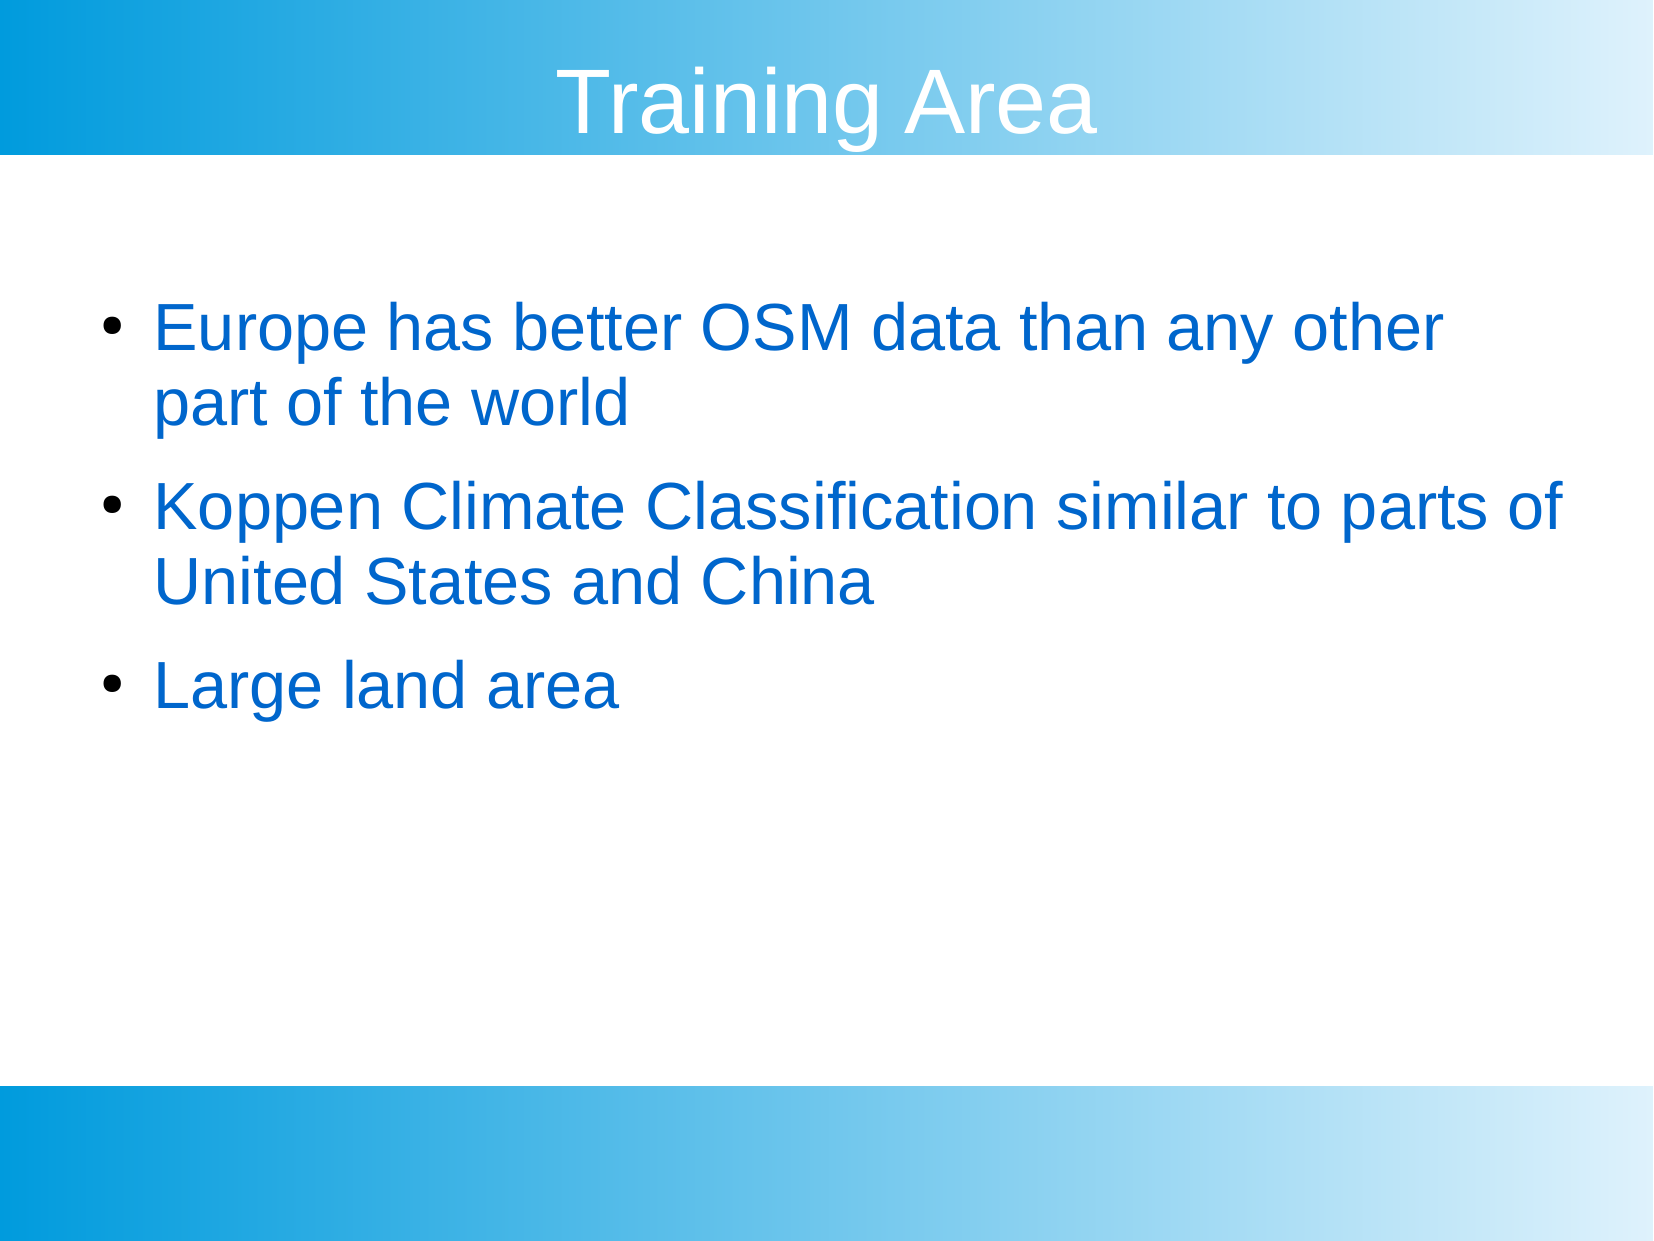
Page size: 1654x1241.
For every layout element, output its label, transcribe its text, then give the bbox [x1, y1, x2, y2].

title Training Area [82, 49, 1571, 155]
list Europe has better OSM data than any other part of the world Koppen Climate Classification similar to parts of United States and China Large land area [82, 290, 1571, 1010]
